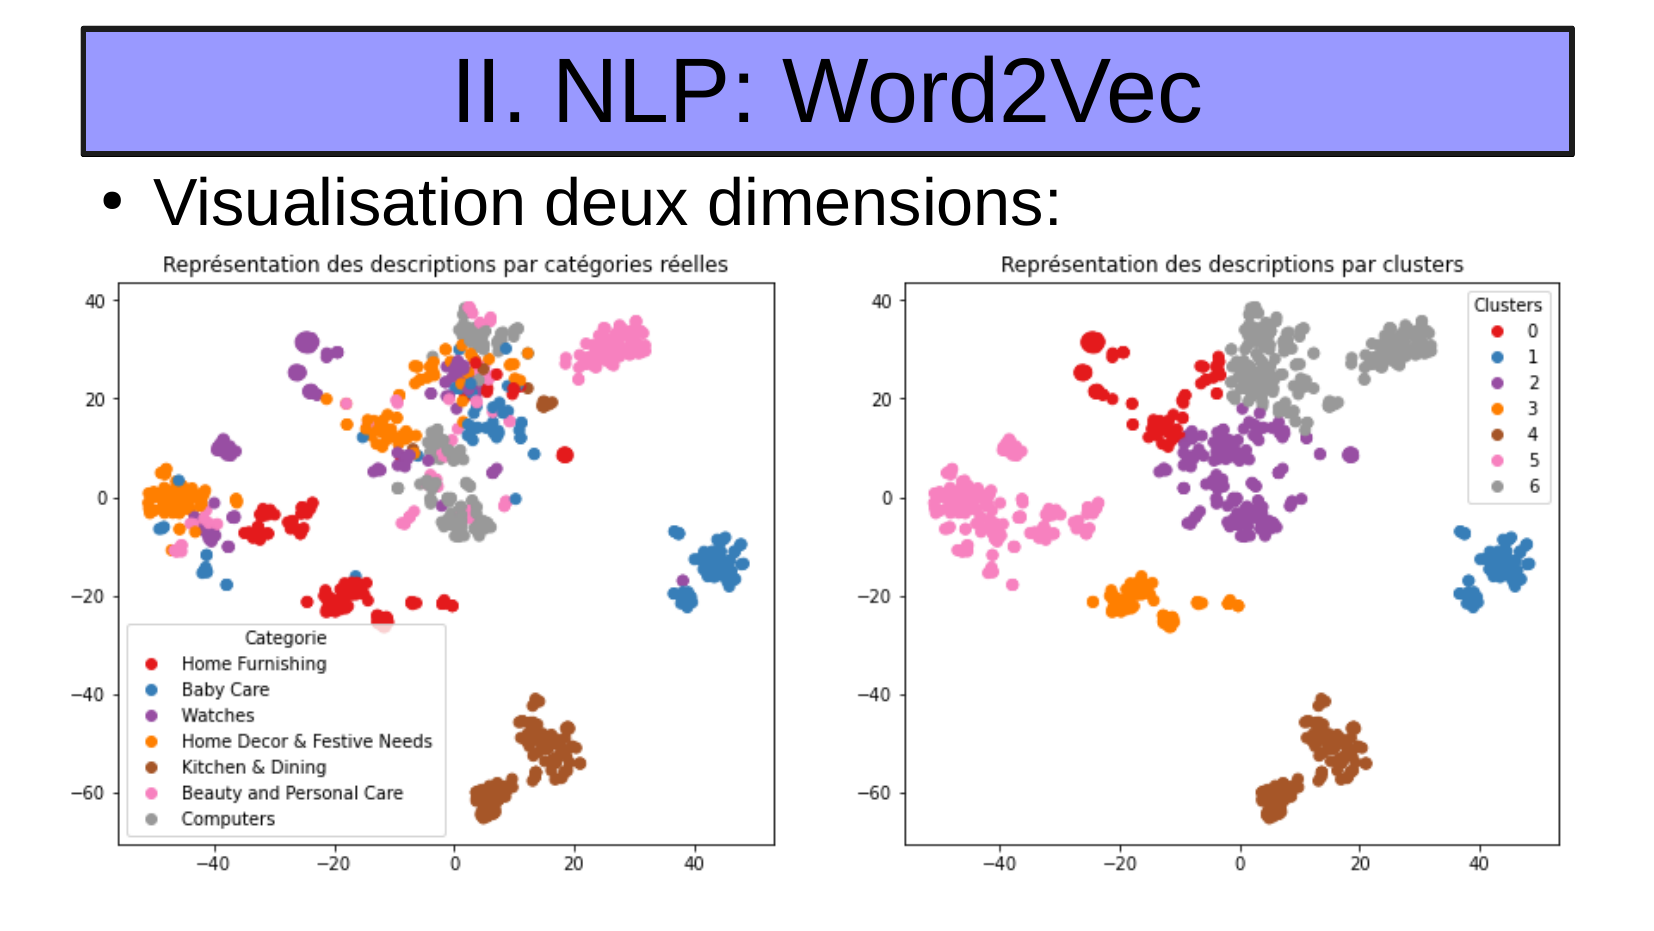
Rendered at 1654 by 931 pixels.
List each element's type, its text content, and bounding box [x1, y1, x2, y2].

list Visualisation deux dimensions: [82, 165, 1571, 243]
picture [58, 243, 1571, 886]
title II. NLP: Word2Vec [83, 28, 1572, 154]
